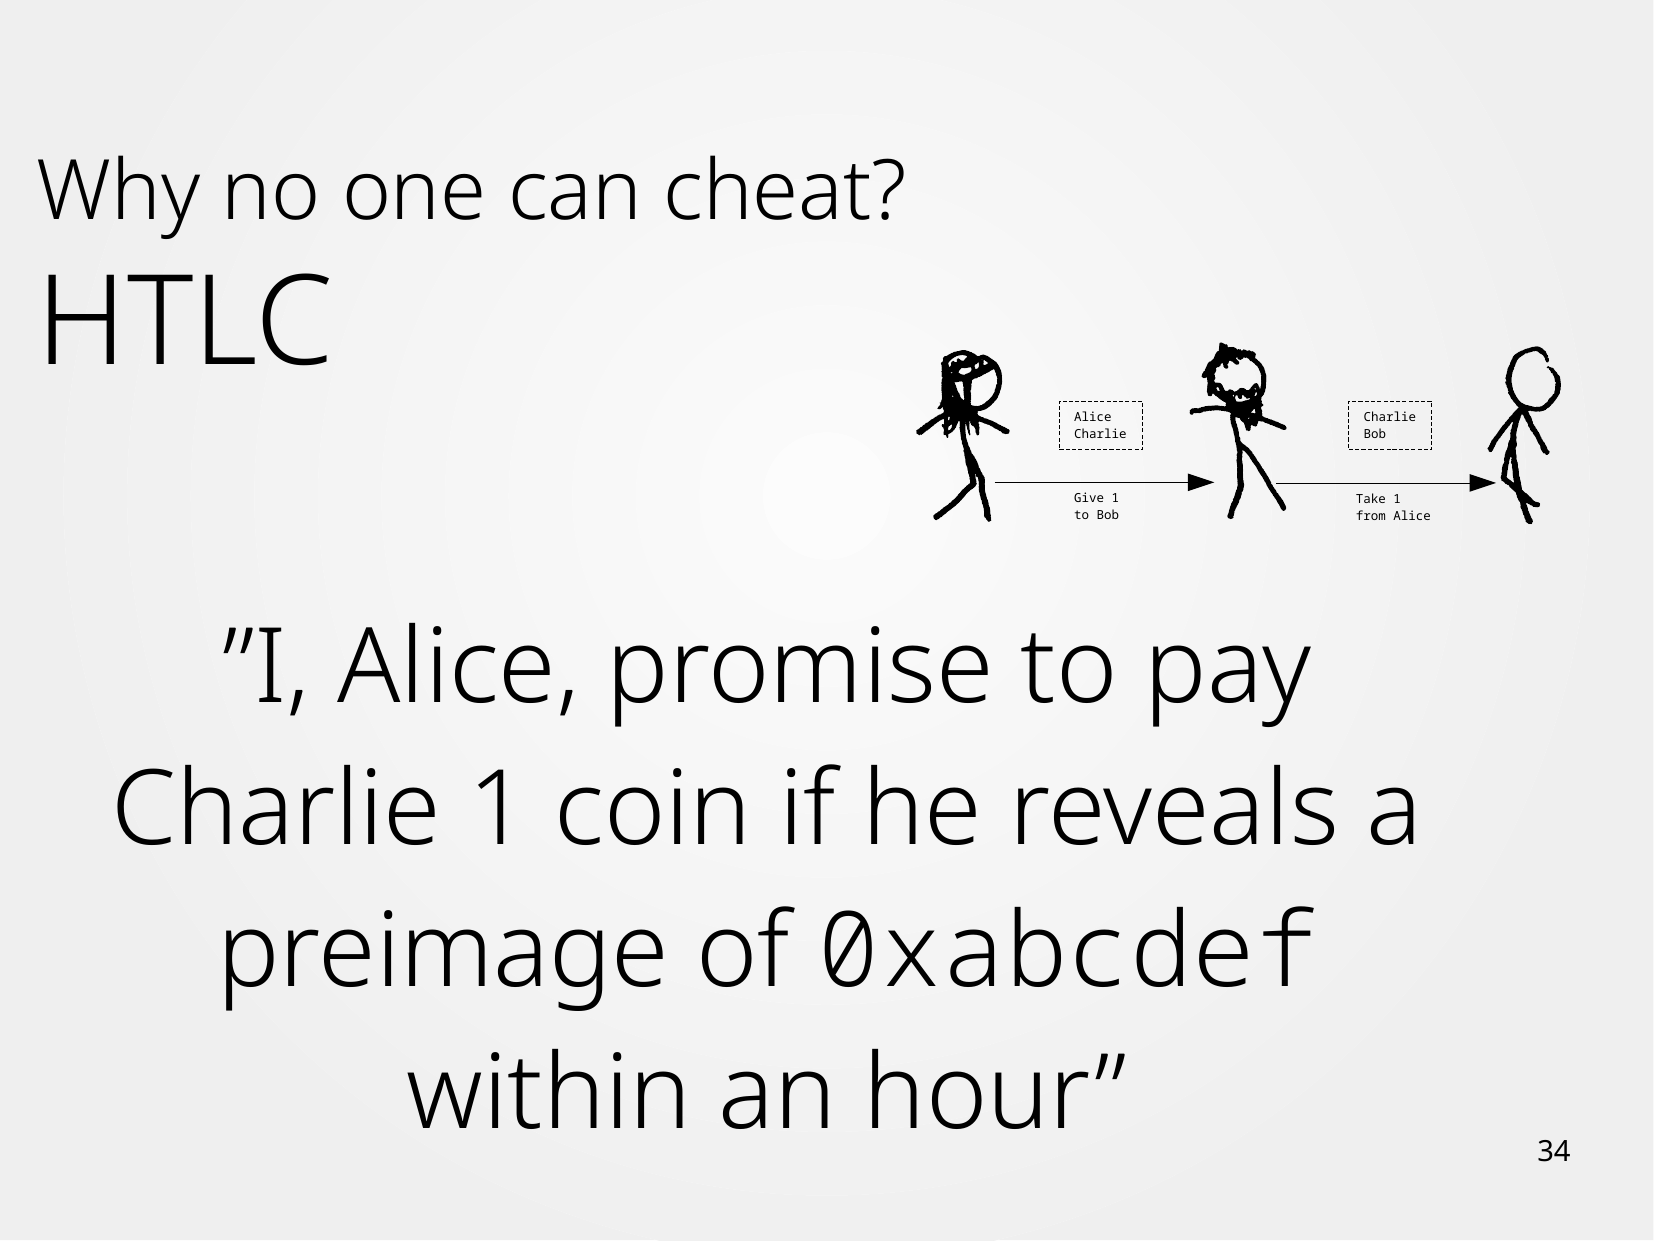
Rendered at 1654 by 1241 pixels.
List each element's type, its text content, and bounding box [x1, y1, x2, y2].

title HTLC [36, 230, 384, 378]
text_box Charlie Bob [1348, 401, 1432, 446]
picture [1188, 341, 1288, 520]
text_box Give 1 to Bob [1059, 483, 1137, 527]
picture [1485, 344, 1563, 526]
title ”I, Alice, promise to pay Charlie 1 coin if he reveals a preimage of 0xabcdef within an hour” [111, 590, 1507, 1063]
text_box Alice Charlie [1059, 401, 1143, 446]
title Why no one can cheat? [36, 130, 1034, 243]
text_box Take 1 from Alice [1341, 484, 1460, 532]
picture [915, 349, 1011, 522]
